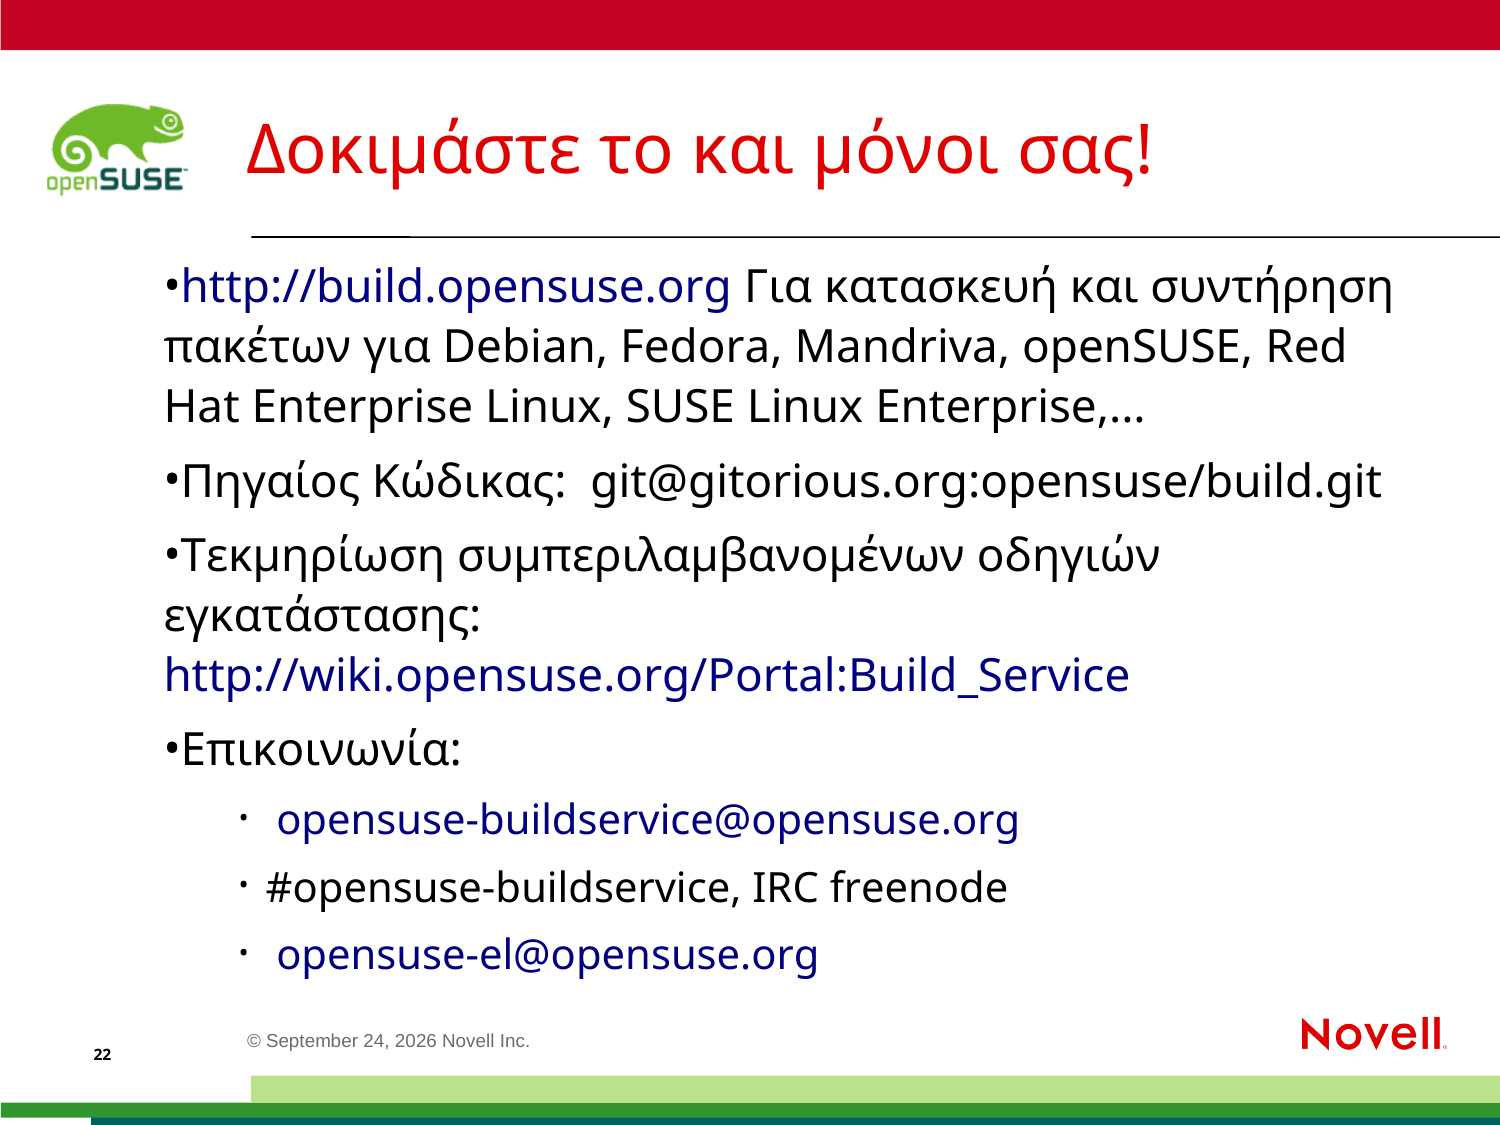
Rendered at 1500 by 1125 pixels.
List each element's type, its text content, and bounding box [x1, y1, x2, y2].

title Δοκιμάστε το και μόνοι σας! [246, 68, 1409, 231]
picture [47, 104, 188, 197]
picture [1295, 1011, 1453, 1056]
list http://build.opensuse.org Για κατασκευή και συντήρηση πακέτων για Debian, Fedora, Mandriva, openSUSE, Red Hat Enterprise Linux, SUSE Linux Enterprise,... Πηγαίος Κώδικας: git@gitorious.org:opensuse/build.git Τεκμηρίωση συμπεριλαμβανομένων οδηγιών εγκατάστασης: http://wiki.opensuse.org/Portal:Build_Service Επικοινωνία: opensuse-buildservice@opensuse.org #opensuse-buildservice, IRC freenode opensuse-el@opensuse.org [163, 254, 1404, 888]
